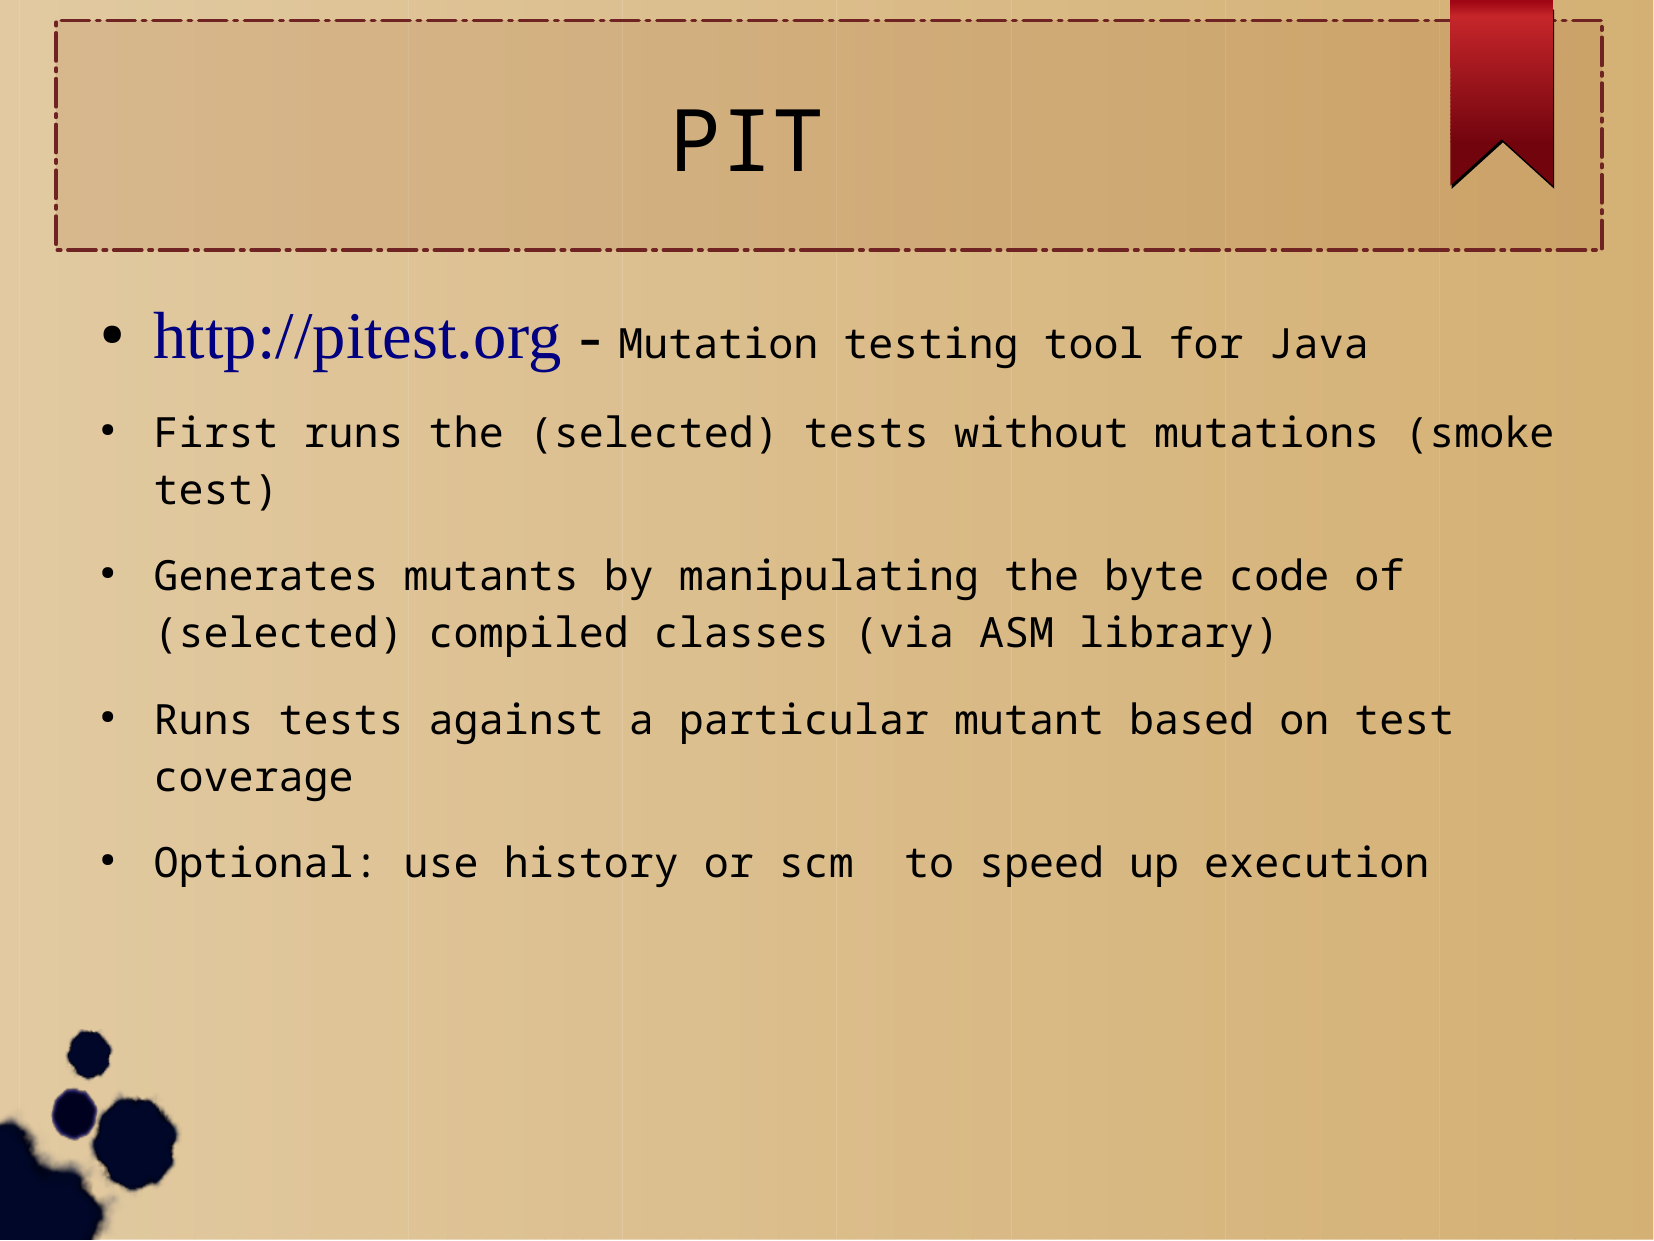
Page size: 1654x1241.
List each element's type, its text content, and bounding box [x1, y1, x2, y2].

title PIT [82, 47, 1412, 229]
list http://pitest.org - Mutation testing tool for Java First runs the (selected) tests without mutations (smoke test) Generates mutants by manipulating the byte code of (selected) compiled classes (via ASM library) Runs tests against a particular mutant based on test coverage Optional: use history or scm to speed up execution [82, 299, 1571, 1019]
